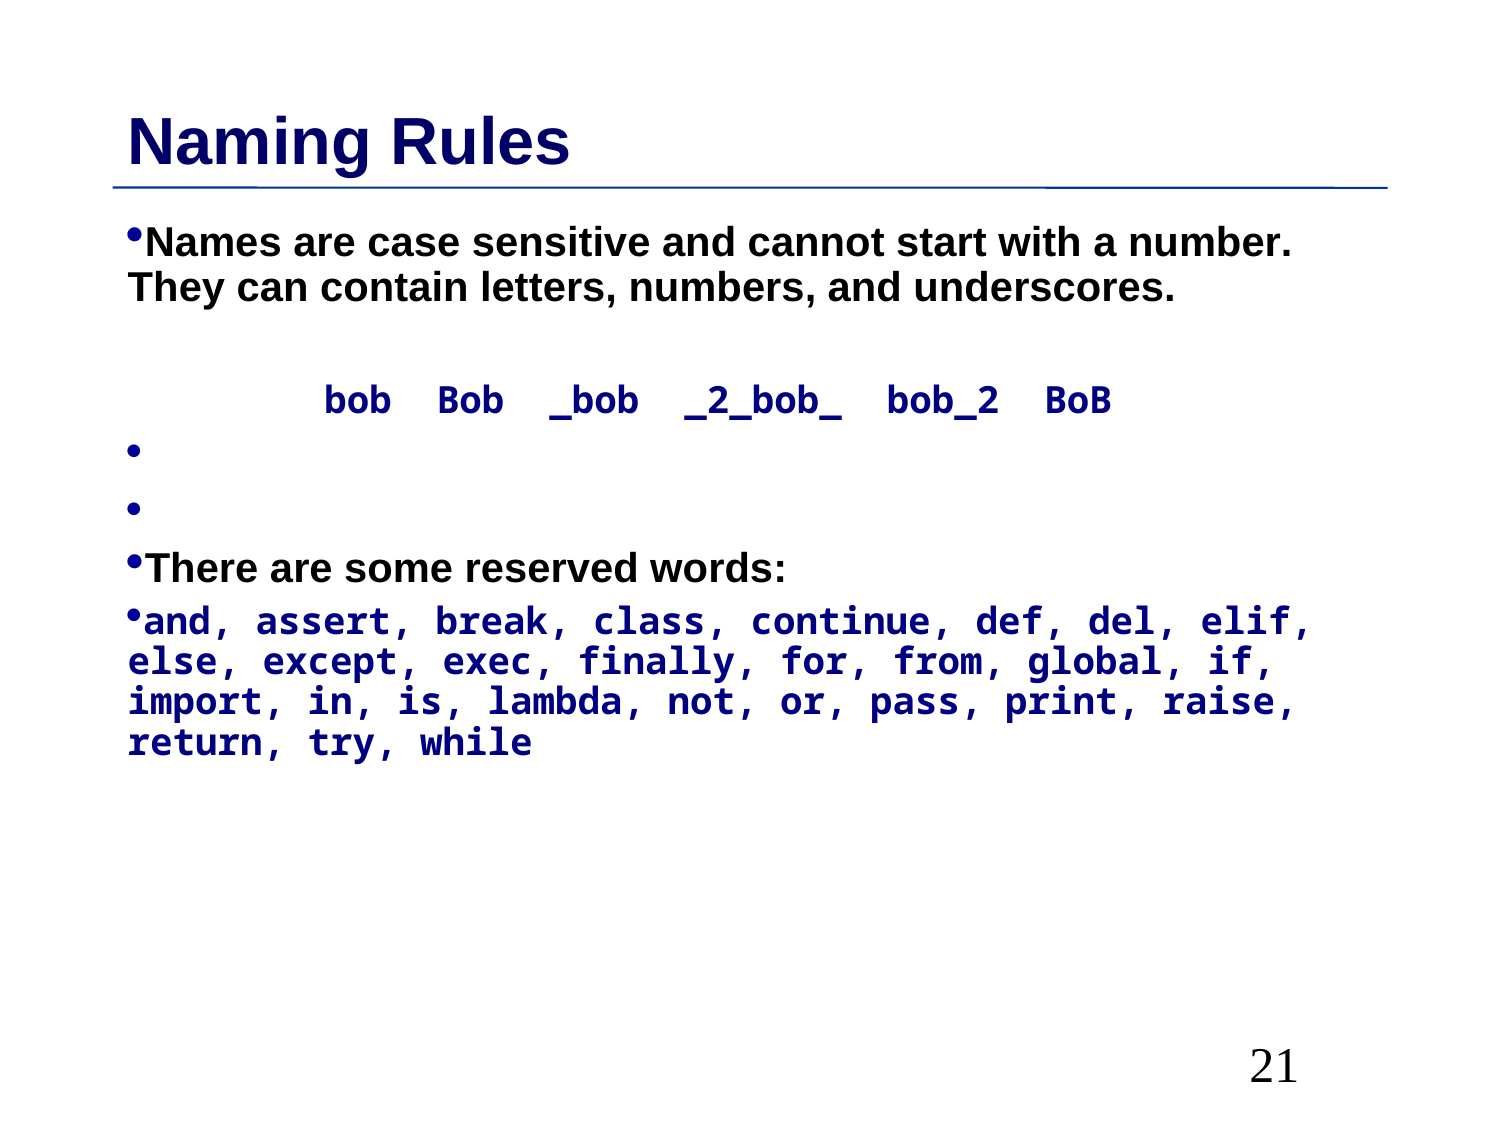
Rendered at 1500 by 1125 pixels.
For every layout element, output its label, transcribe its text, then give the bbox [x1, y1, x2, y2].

text_box <number> [1074, 994, 1387, 1125]
list Names are case sensitive and cannot start with a number. They can contain letters, numbers, and underscores. bob Bob _bob _2_bob_ bob_2 BoB There are some reserved words: and, assert, break, class, continue, def, del, elif, else, except, exec, finally, for, from, global, if, import, in, is, lambda, not, or, pass, print, raise, return, try, while [112, 212, 1388, 780]
title Naming Rules [112, 89, 1388, 185]
